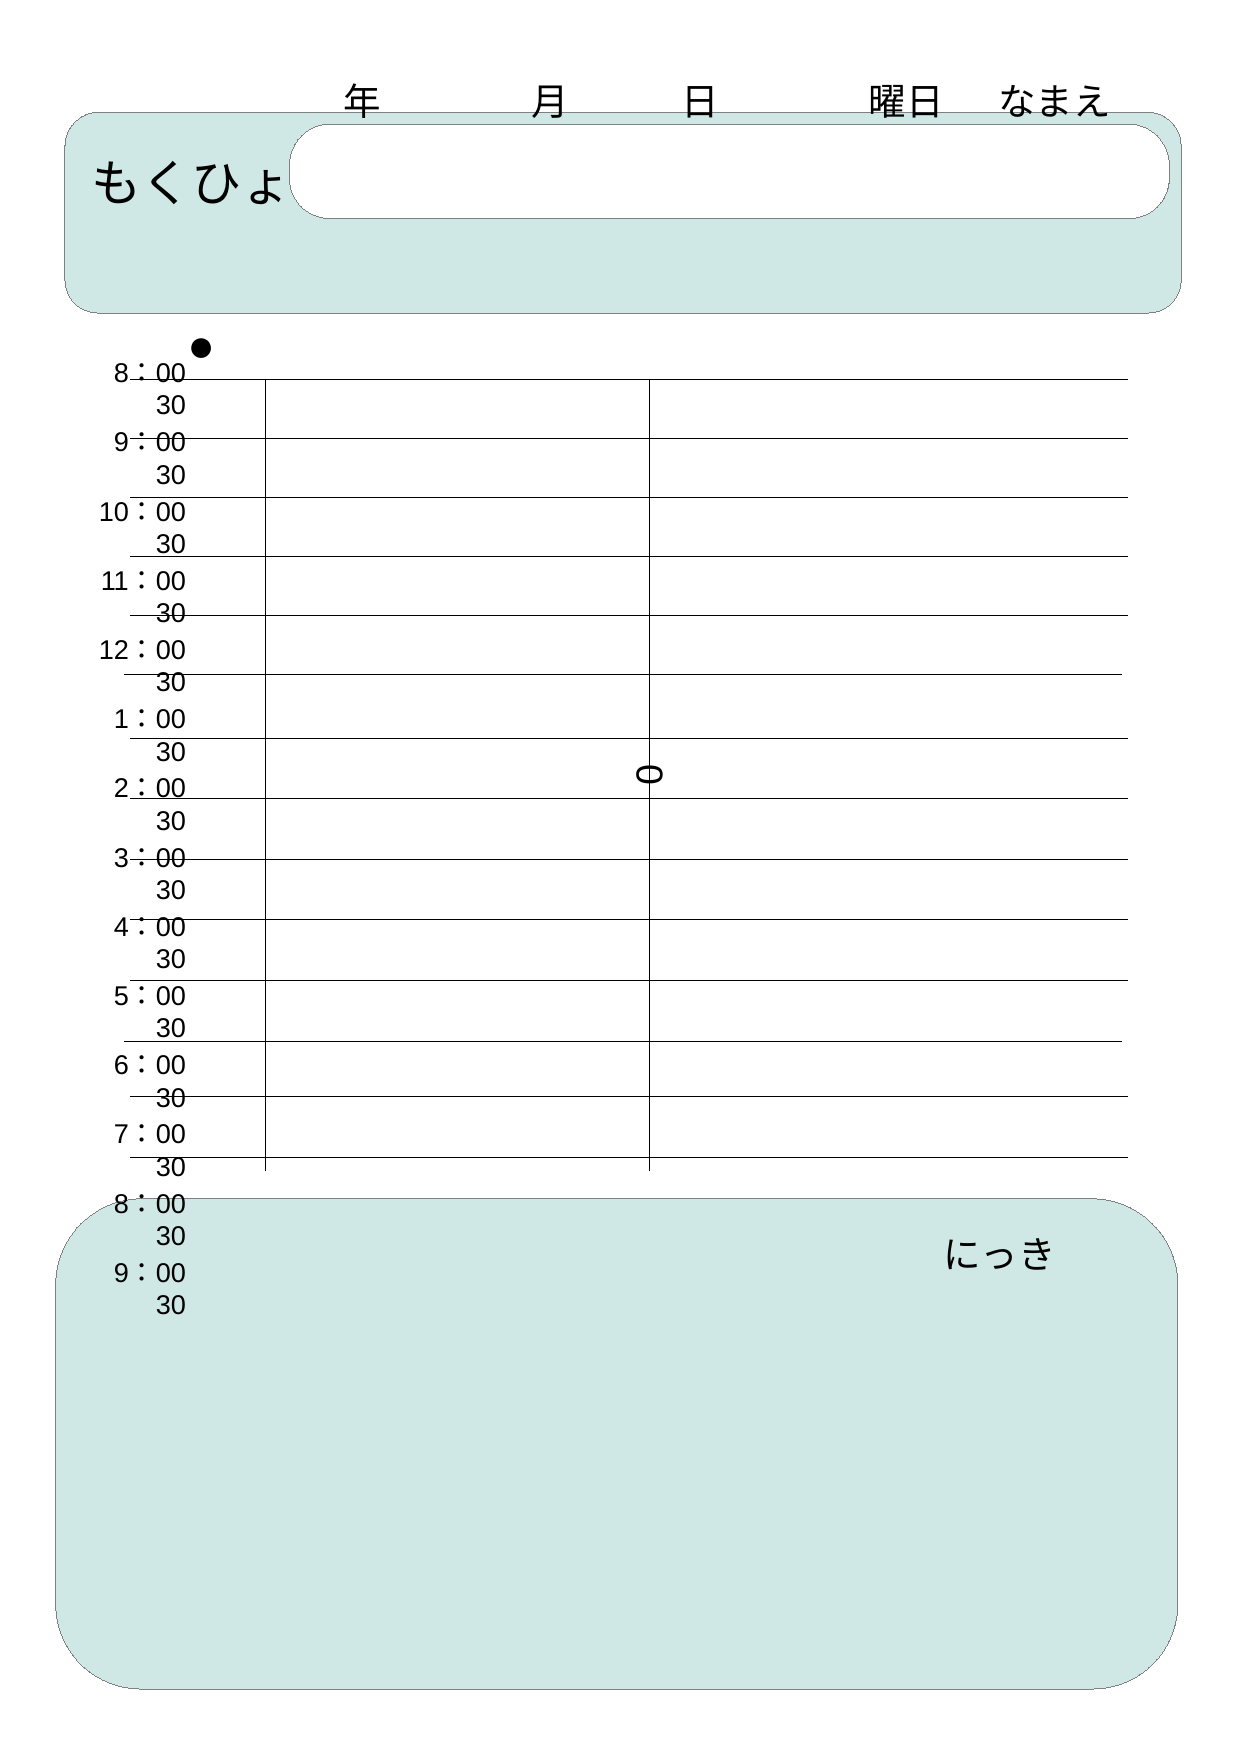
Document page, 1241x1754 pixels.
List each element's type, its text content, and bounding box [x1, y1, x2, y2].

text_box [117, 1204, 124, 1211]
text_box [158, 1199, 167, 1211]
text_box [64, 112, 1182, 314]
text_box 8：00 30 9：00 30 10：00 30 11：00 30 12：00 30 1：00 30 2：00 30 3：00 30 4：00 30 5：00 30 6：00 30 7：00 30 8：00 30 9：00 30 [59, 344, 179, 1199]
text_box 年 月 日 曜日 なまえ [141, 64, 908, 118]
text_box にっき [928, 1218, 1056, 1271]
text_box [55, 1198, 1178, 1690]
text_box [173, 1198, 182, 1211]
text_box ● [172, 312, 249, 379]
text_box もくひょう [76, 135, 296, 207]
